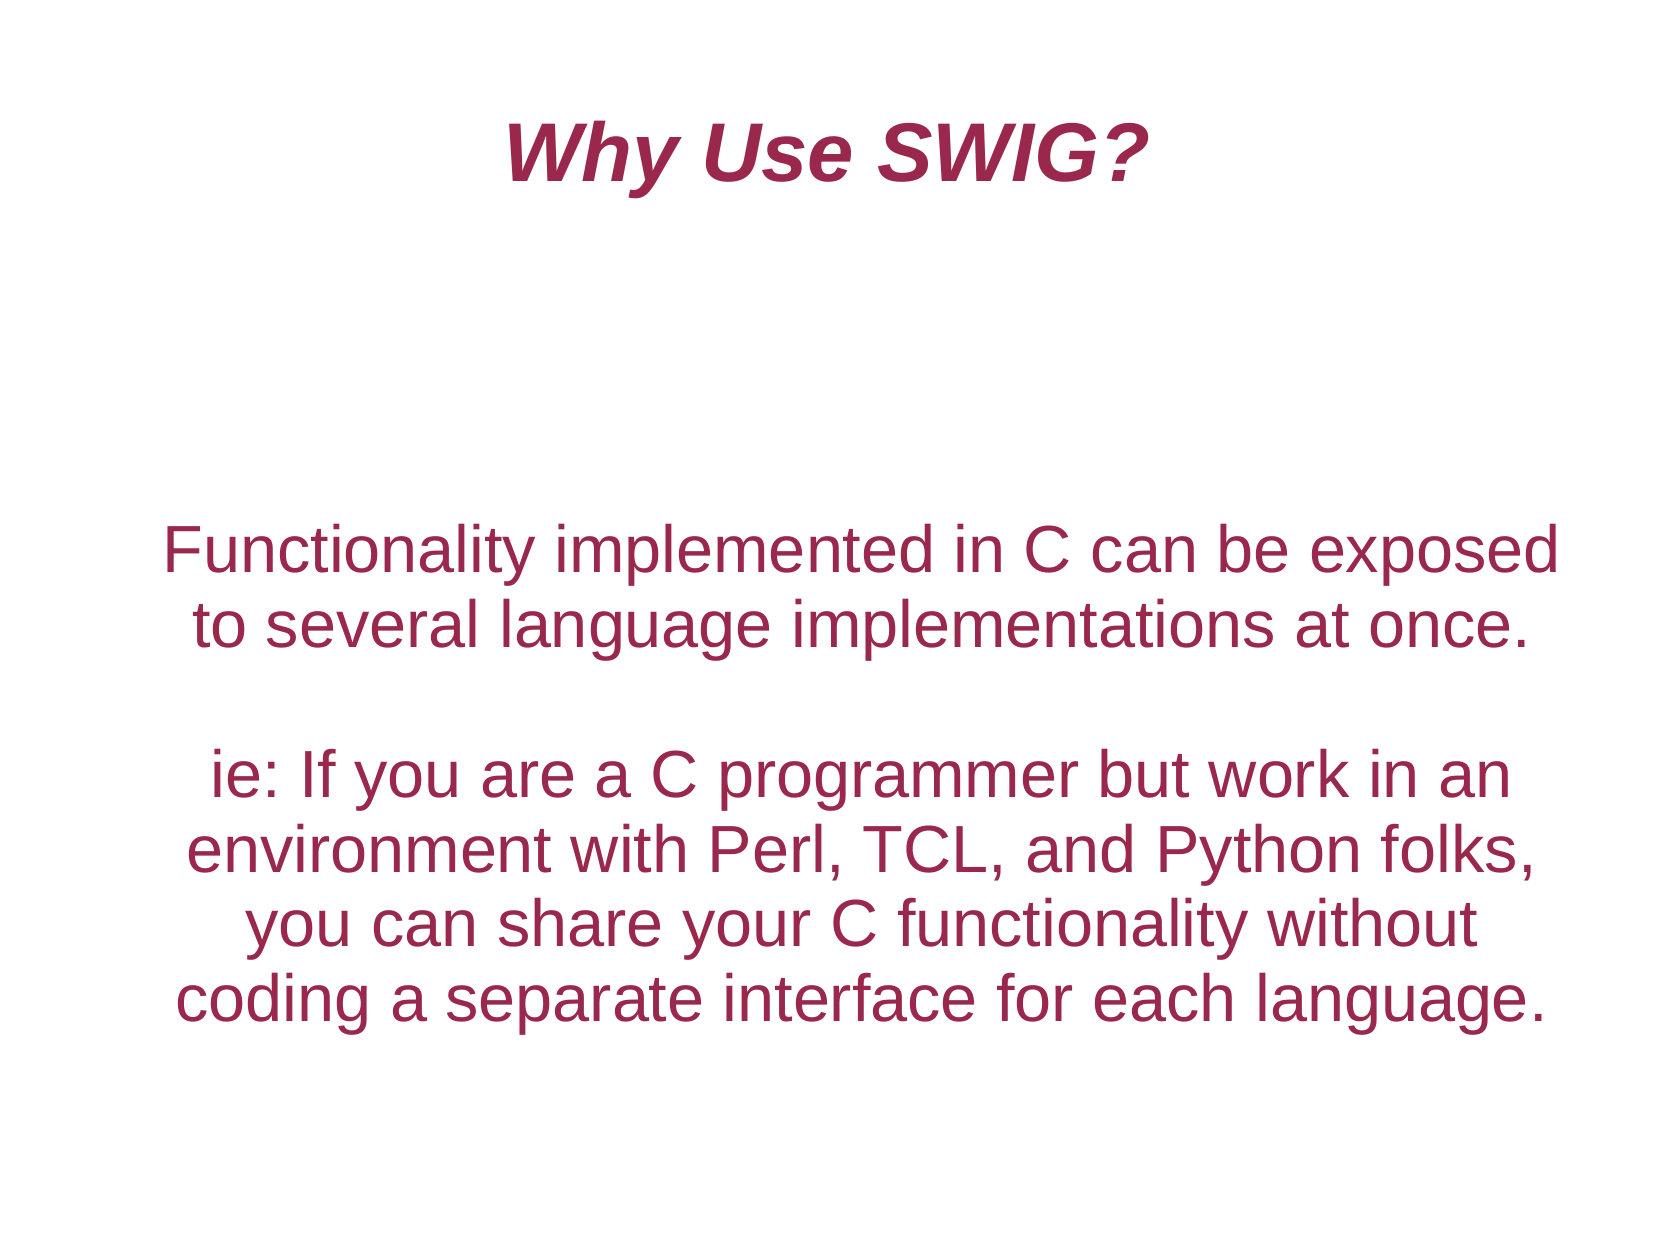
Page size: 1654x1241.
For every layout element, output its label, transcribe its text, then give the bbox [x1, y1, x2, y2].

subtitle Functionality implemented in C can be exposed to several language implementations at once. ie: If you are a C programmer but work in an environment with Perl, TCL, and Python folks, you can share your C functionality without coding a separate interface for each language. [82, 290, 1571, 1109]
title Why Use SWIG? [82, 49, 1571, 257]
